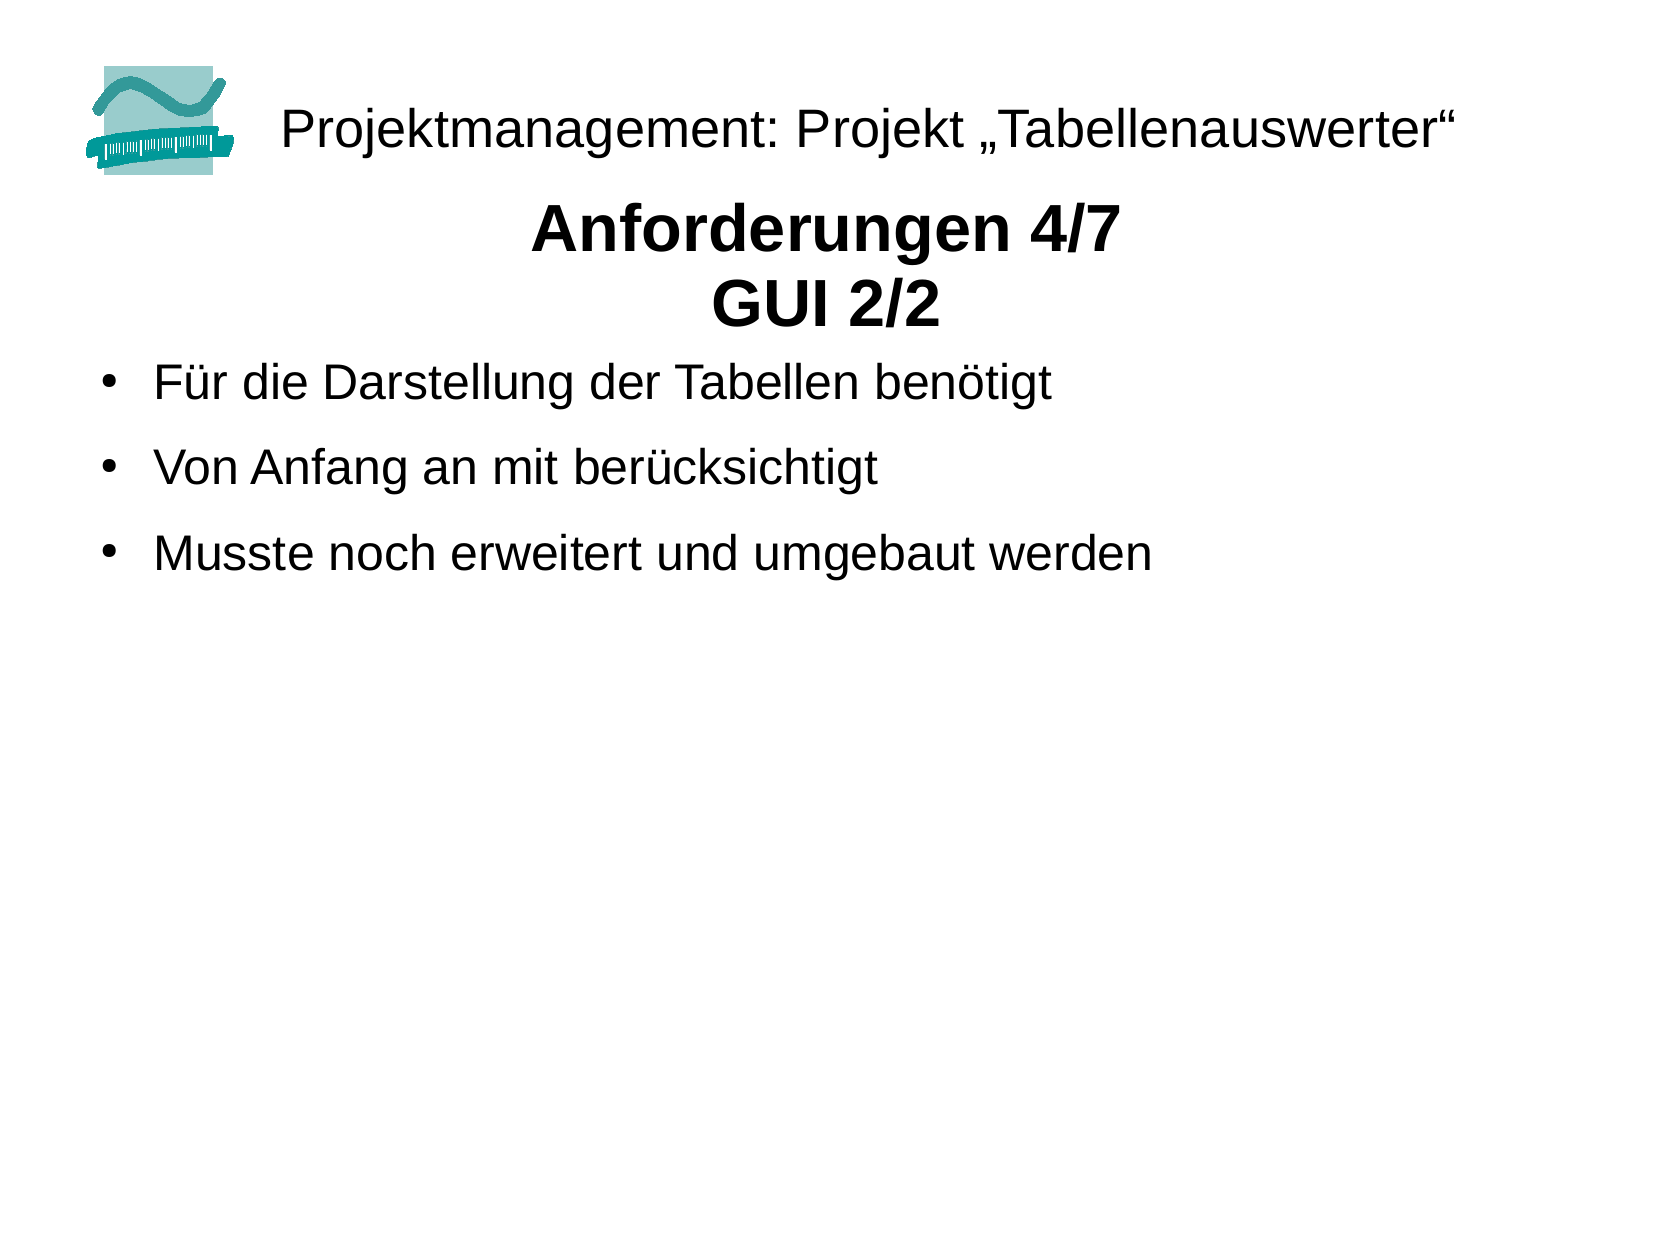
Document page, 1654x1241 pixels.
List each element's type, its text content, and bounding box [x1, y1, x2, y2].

picture [84, 58, 237, 179]
title Anforderungen 4/7 GUI 2/2 [88, 190, 1565, 341]
list Für die Darstellung der Tabellen benötigt Von Anfang an mit berücksichtigt Musste noch erweitert und umgebaut werden [82, 354, 1571, 1123]
